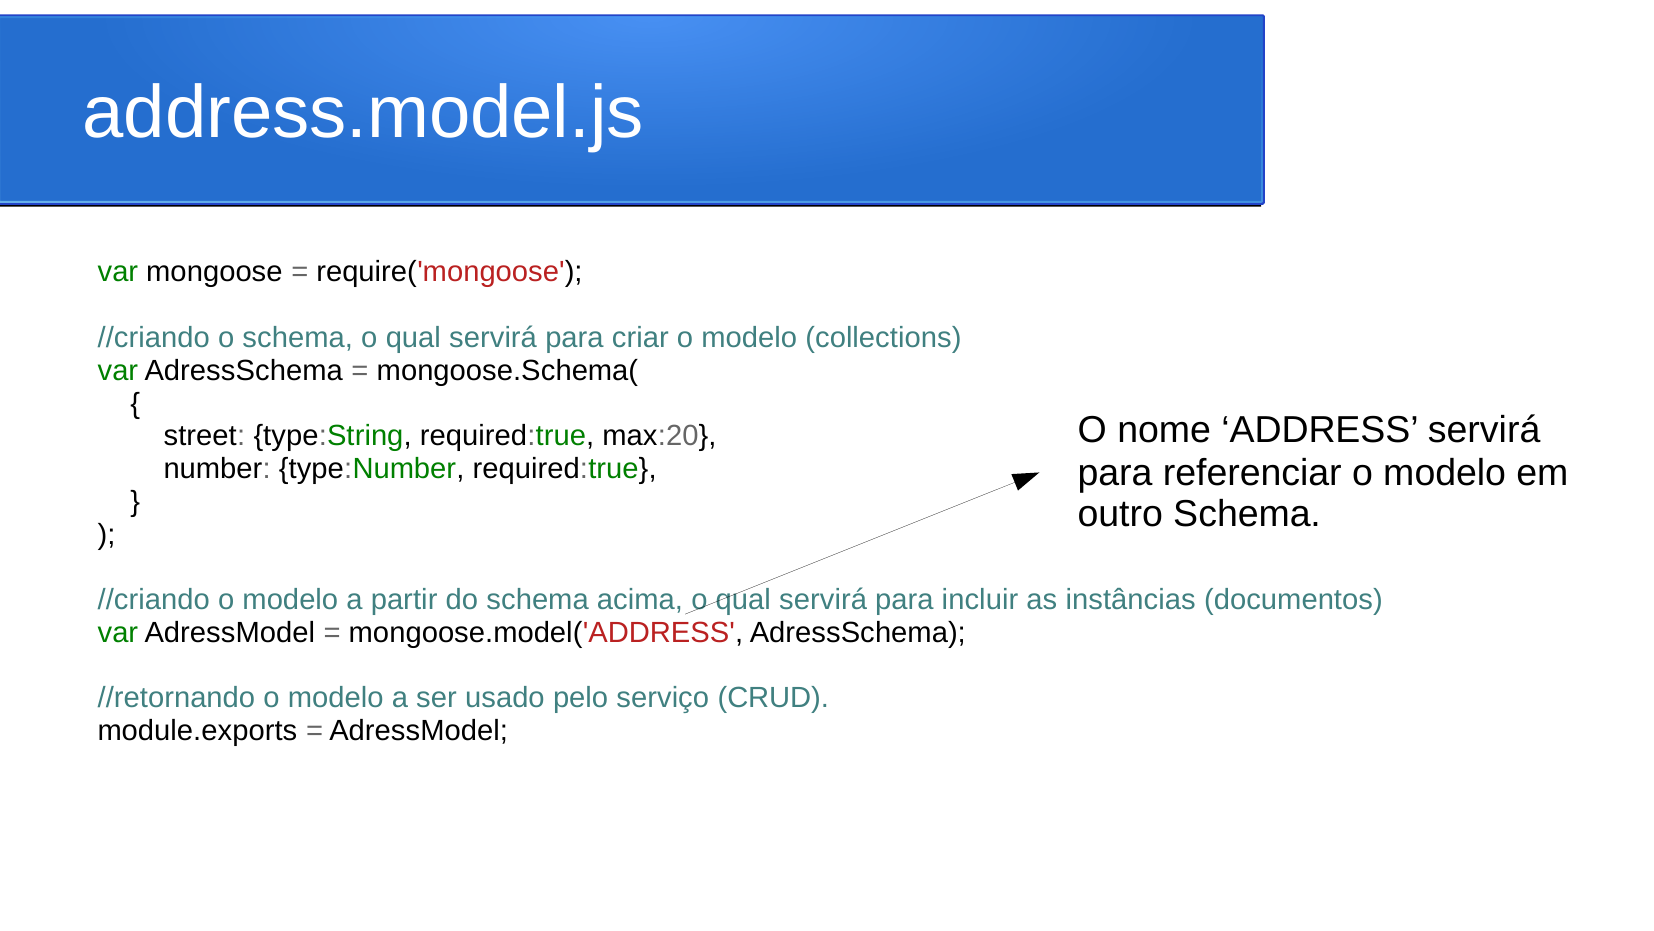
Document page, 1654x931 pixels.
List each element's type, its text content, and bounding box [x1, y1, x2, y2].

title address.model.js [82, 35, 1235, 189]
text_box var mongoose = require('mongoose'); //criando o schema, o qual servirá para criar o modelo (collections) var AdressSchema = mongoose.Schema( { street: {type:String, required:true, max:20}, number: {type:Number, required:true}, } ); //criando o modelo a partir do schema acima, o qual servirá para incluir as instâncias (documentos) var AdressModel = mongoose.model('ADDRESS', AdressSchema); //retornando o modelo a ser usado pelo serviço (CRUD). module.exports = AdressModel; [82, 248, 1501, 821]
text_box O nome ‘ADDRESS’ servirá para referenciar o modelo em outro Schema. [1062, 401, 1584, 543]
